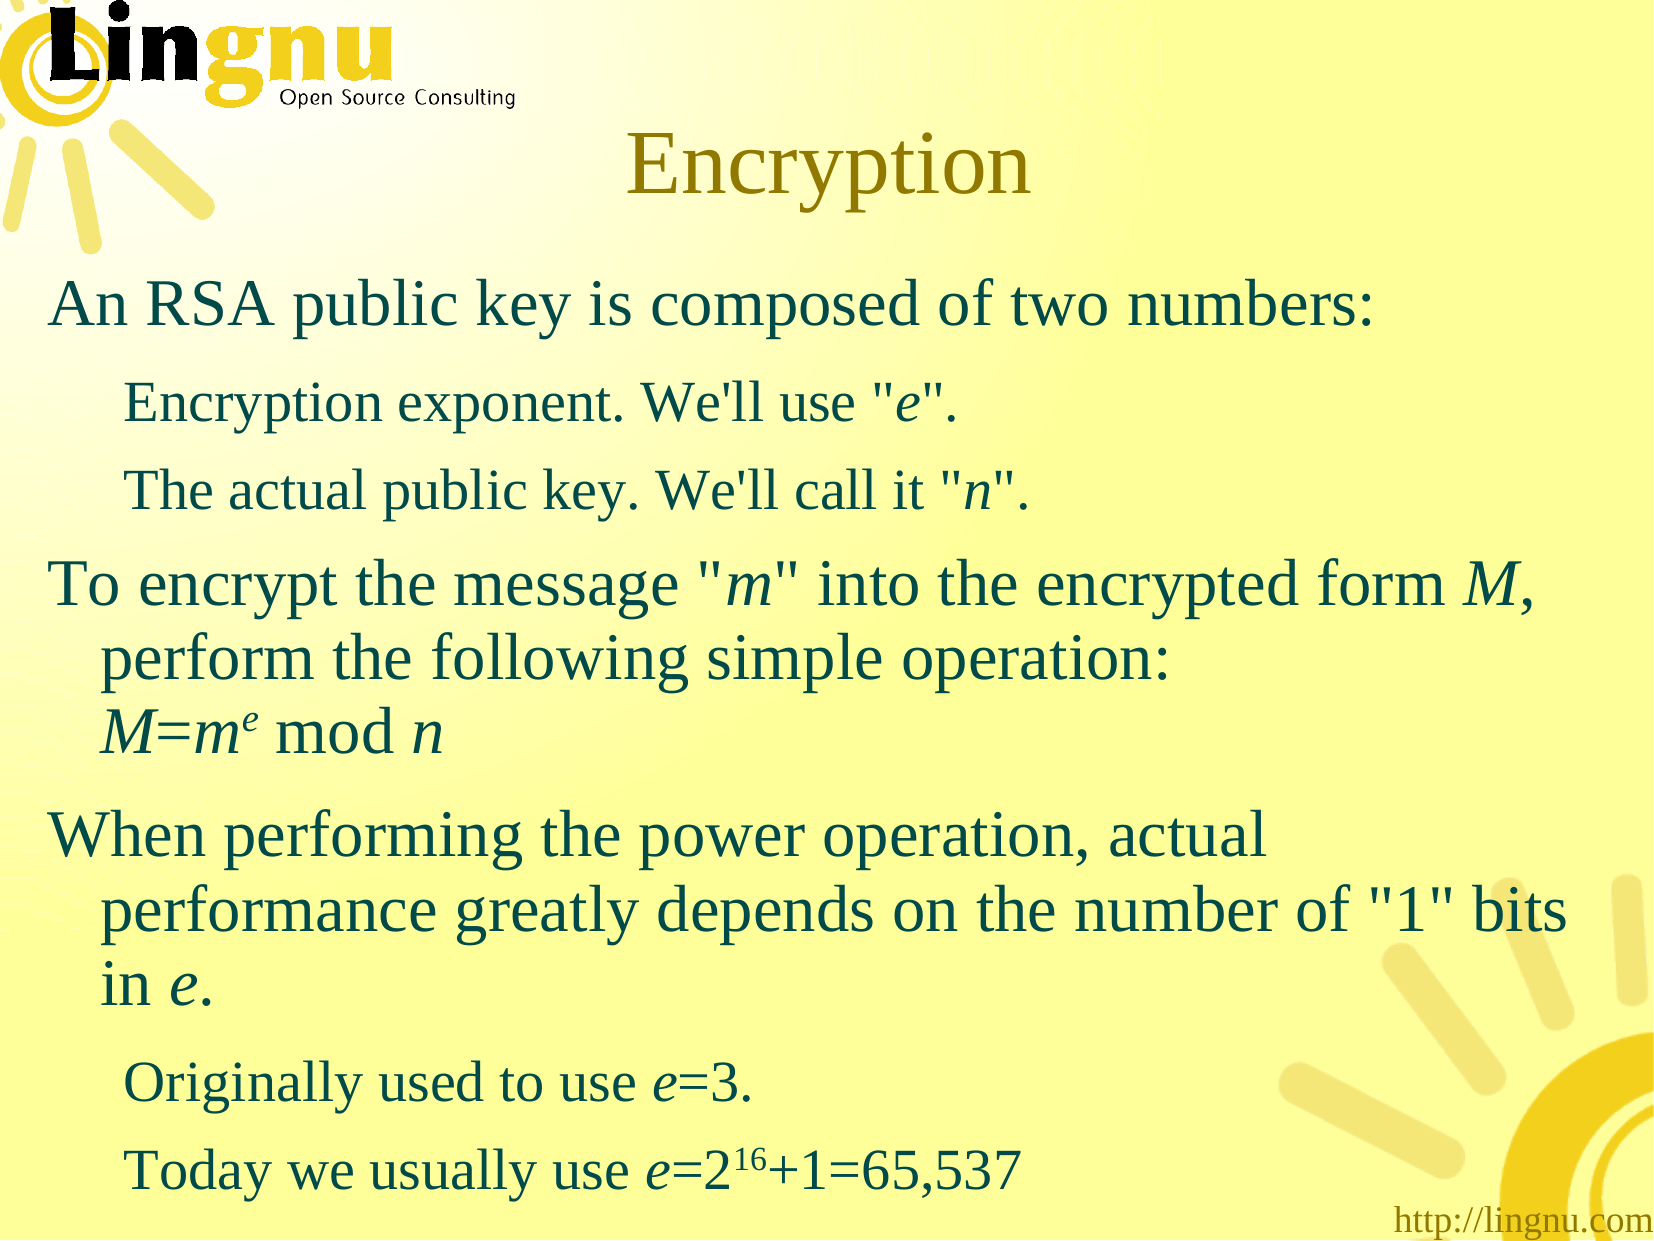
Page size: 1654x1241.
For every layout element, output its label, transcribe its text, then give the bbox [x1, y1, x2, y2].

picture [1256, 871, 1654, 1241]
title Encryption [123, 58, 1536, 265]
list An RSA public key is composed of two numbers: Encryption exponent. We'll use "e". The actual public key. We'll call it "n". To encrypt the message "m" into the encrypted form M, perform the following simple operation: M=me mod n When performing the power operation, actual performance greatly depends on the number of "1" bits in e. Originally used to use e=3. Today we usually use e=216+1=65,537 [29, 265, 1625, 1202]
picture [0, 0, 516, 256]
